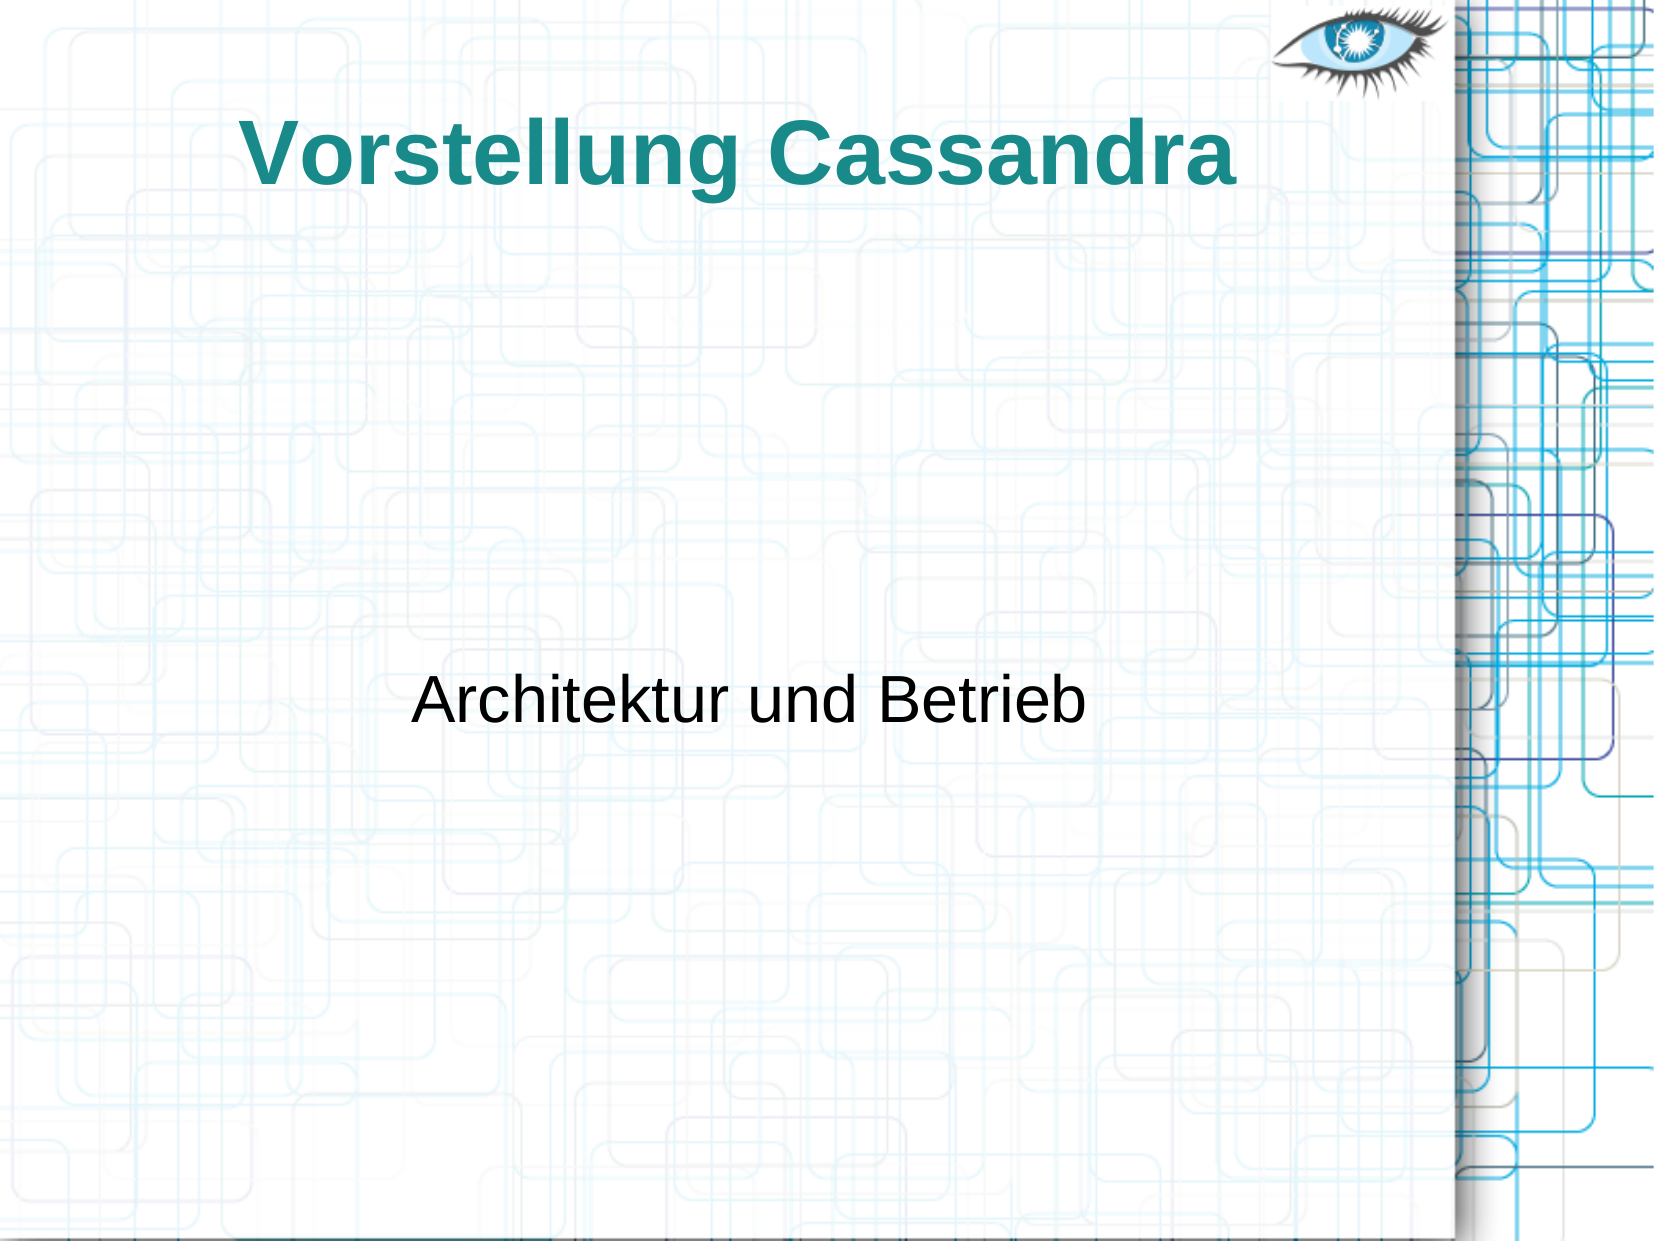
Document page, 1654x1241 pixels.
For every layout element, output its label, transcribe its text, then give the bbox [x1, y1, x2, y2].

subtitle Architektur und Betrieb [82, 290, 1418, 1109]
picture [0, 0, 1654, 1241]
title Vorstellung Cassandra [59, 49, 1418, 257]
